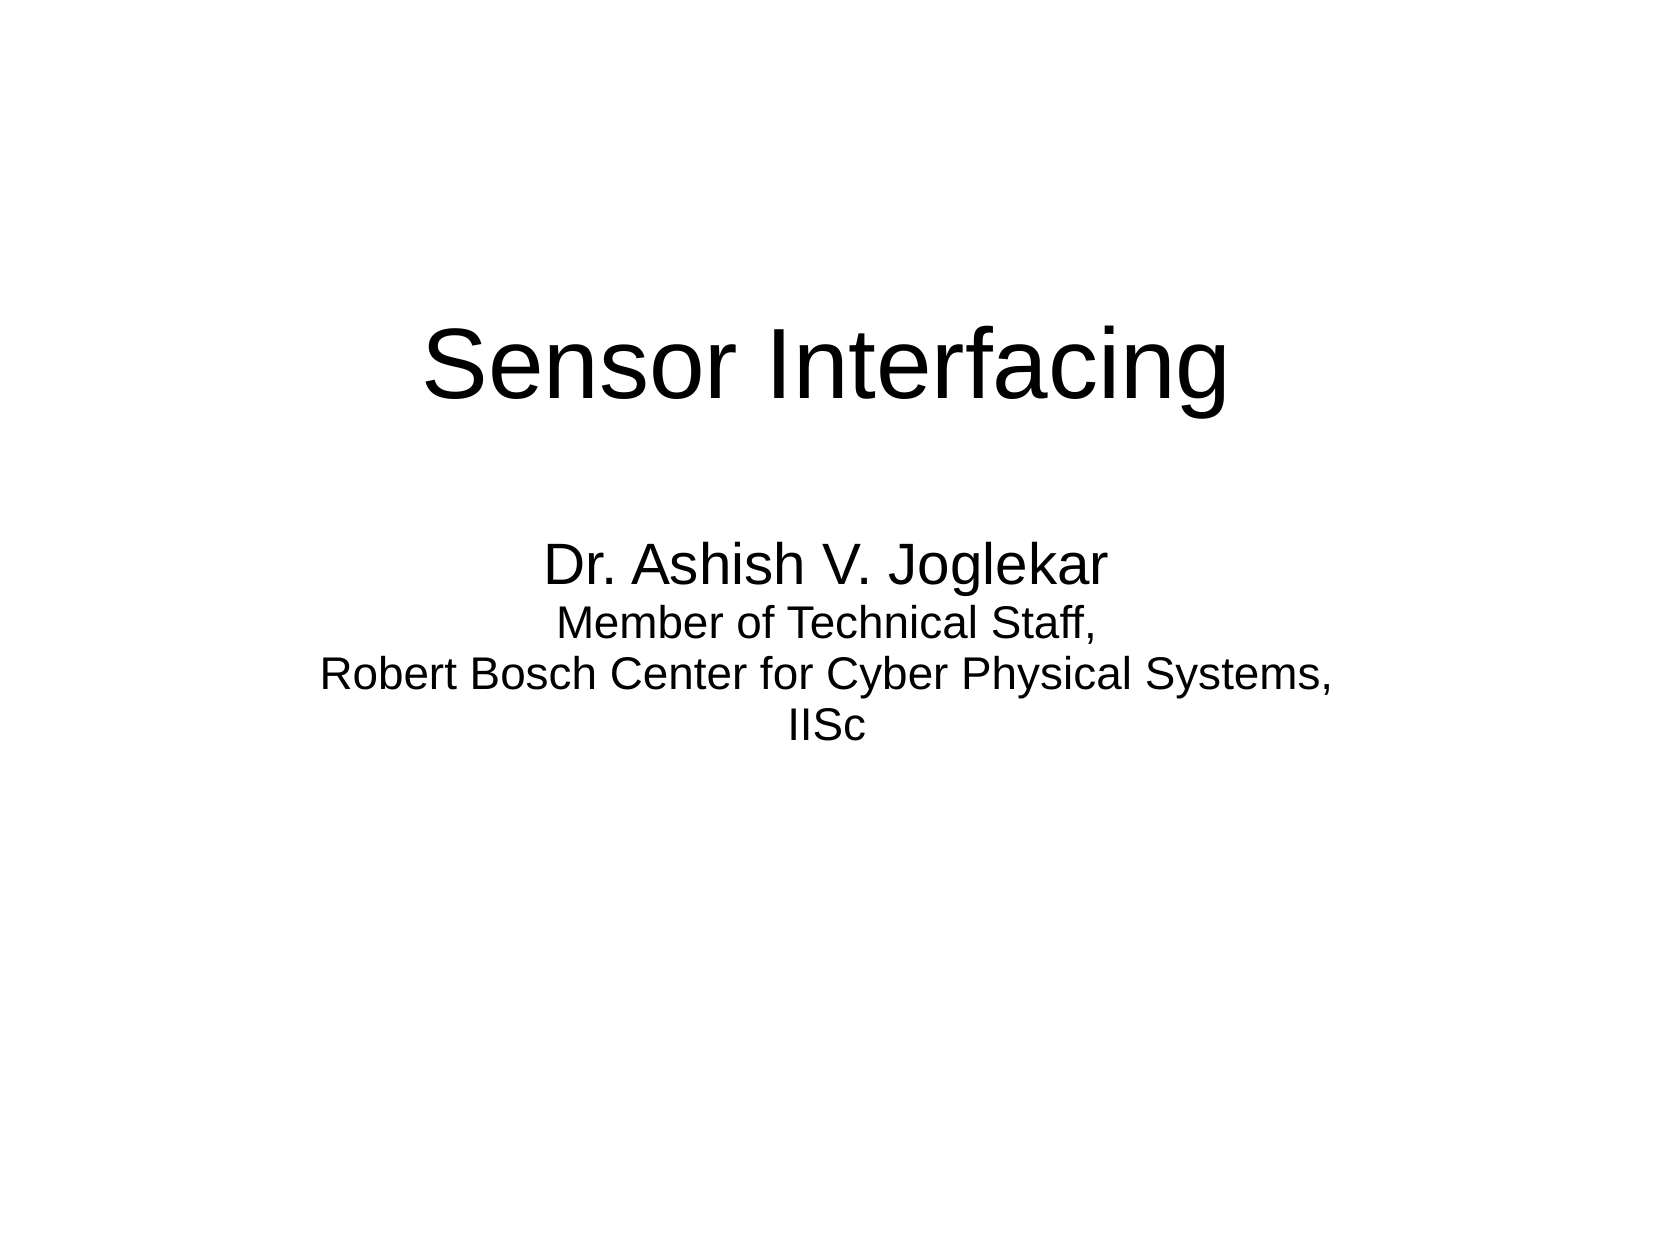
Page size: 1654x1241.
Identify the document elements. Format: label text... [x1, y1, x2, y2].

subtitle Sensor Interfacing Dr. Ashish V. Joglekar Member of Technical Staff, Robert Bosch Center for Cyber Physical Systems, IISc [82, 49, 1571, 1010]
